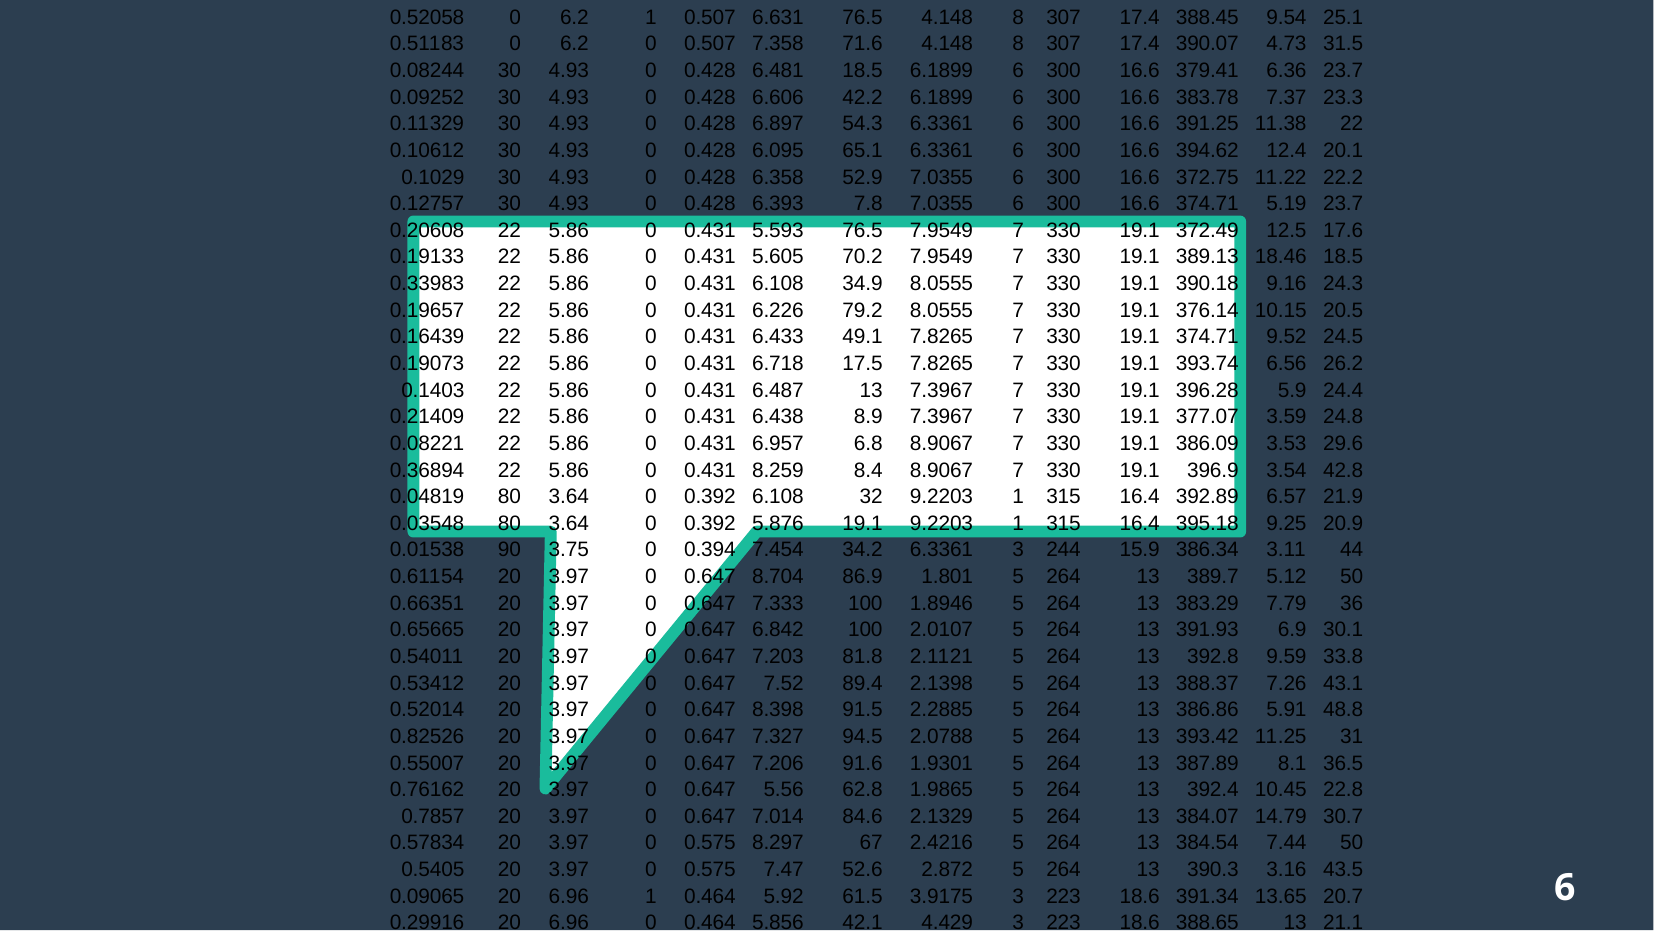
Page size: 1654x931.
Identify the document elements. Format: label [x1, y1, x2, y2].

chart [285, 0, 1368, 931]
